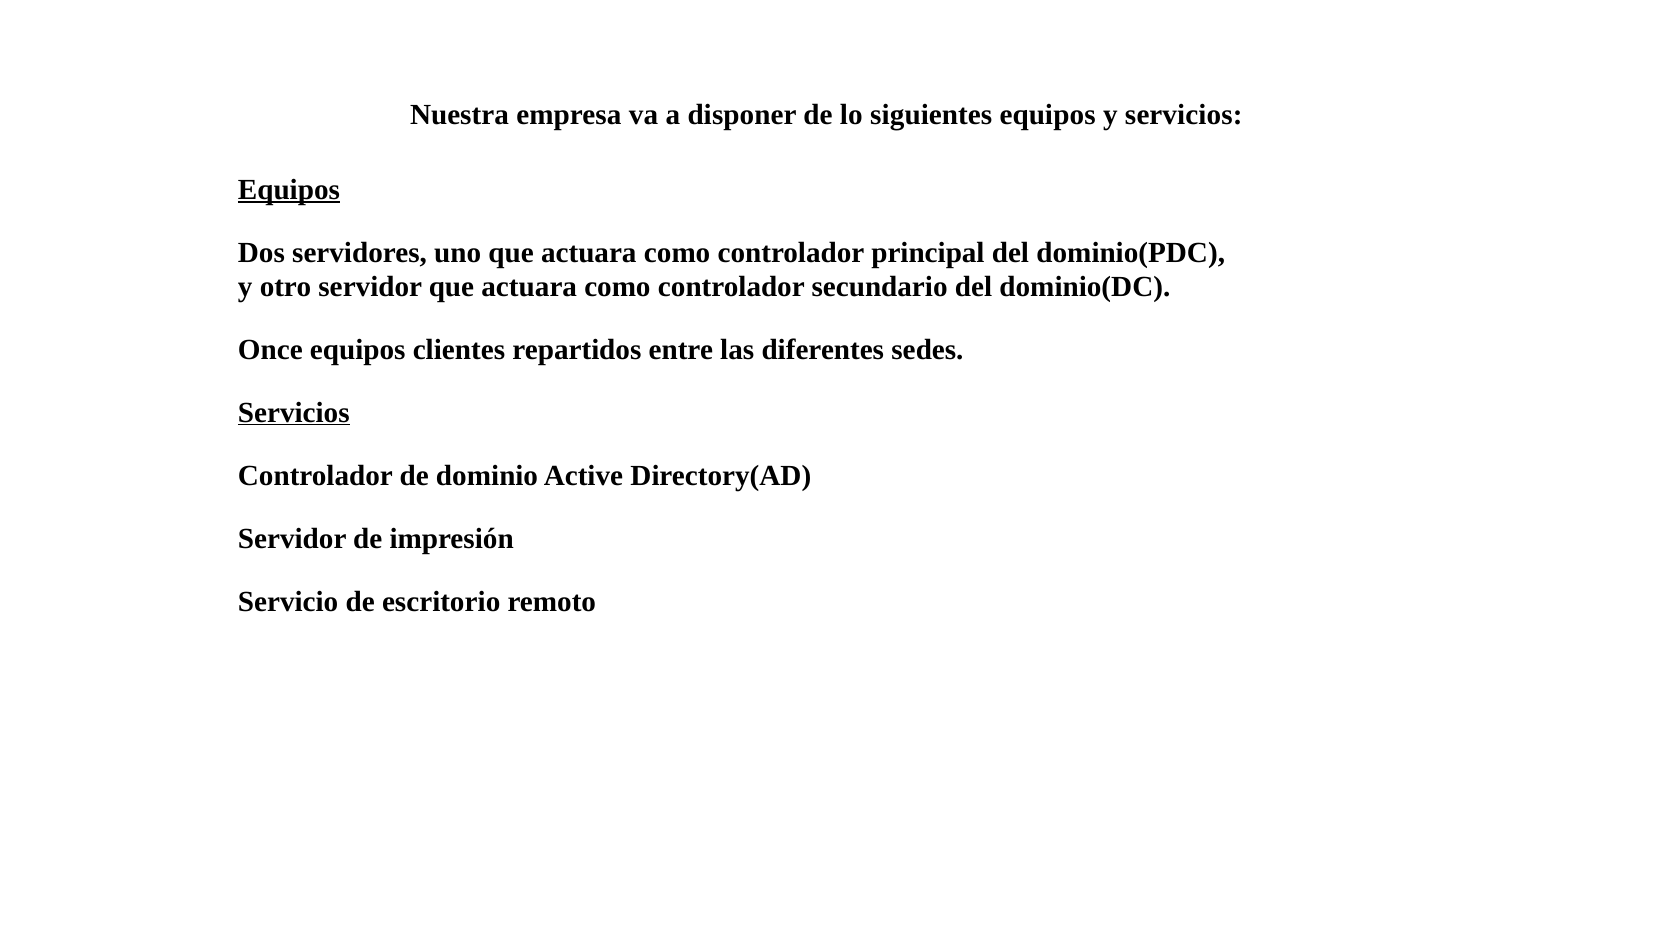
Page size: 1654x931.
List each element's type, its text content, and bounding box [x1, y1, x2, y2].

chart [118, 59, 1365, 664]
title Nuestra empresa va a disponer de lo siguientes equipos y servicios: [82, 37, 1571, 193]
